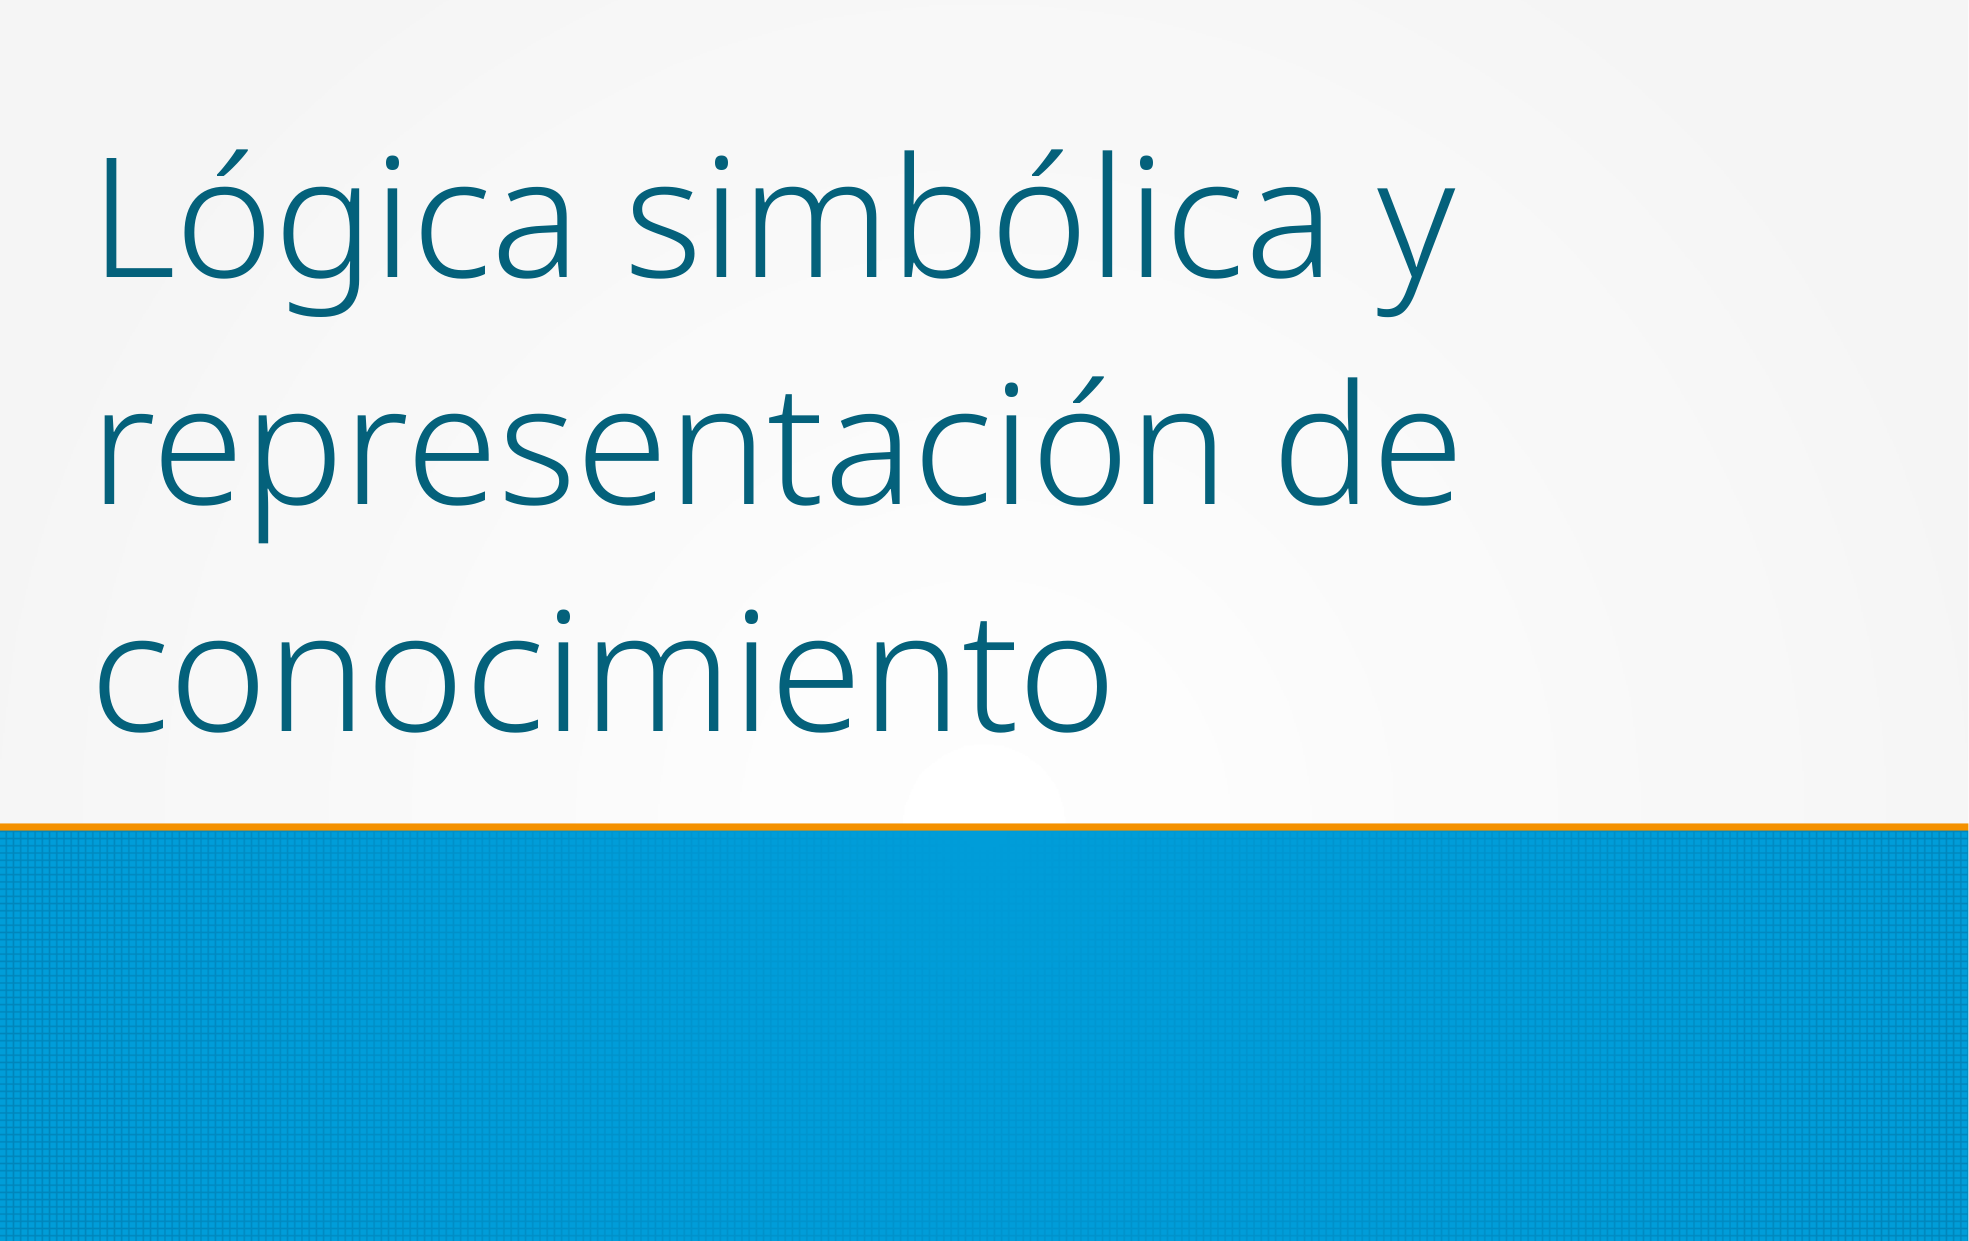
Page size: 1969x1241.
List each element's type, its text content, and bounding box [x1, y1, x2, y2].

picture [0, 0, 1969, 830]
title Lógica simbólica y representación de conocimiento [90, 49, 1862, 781]
